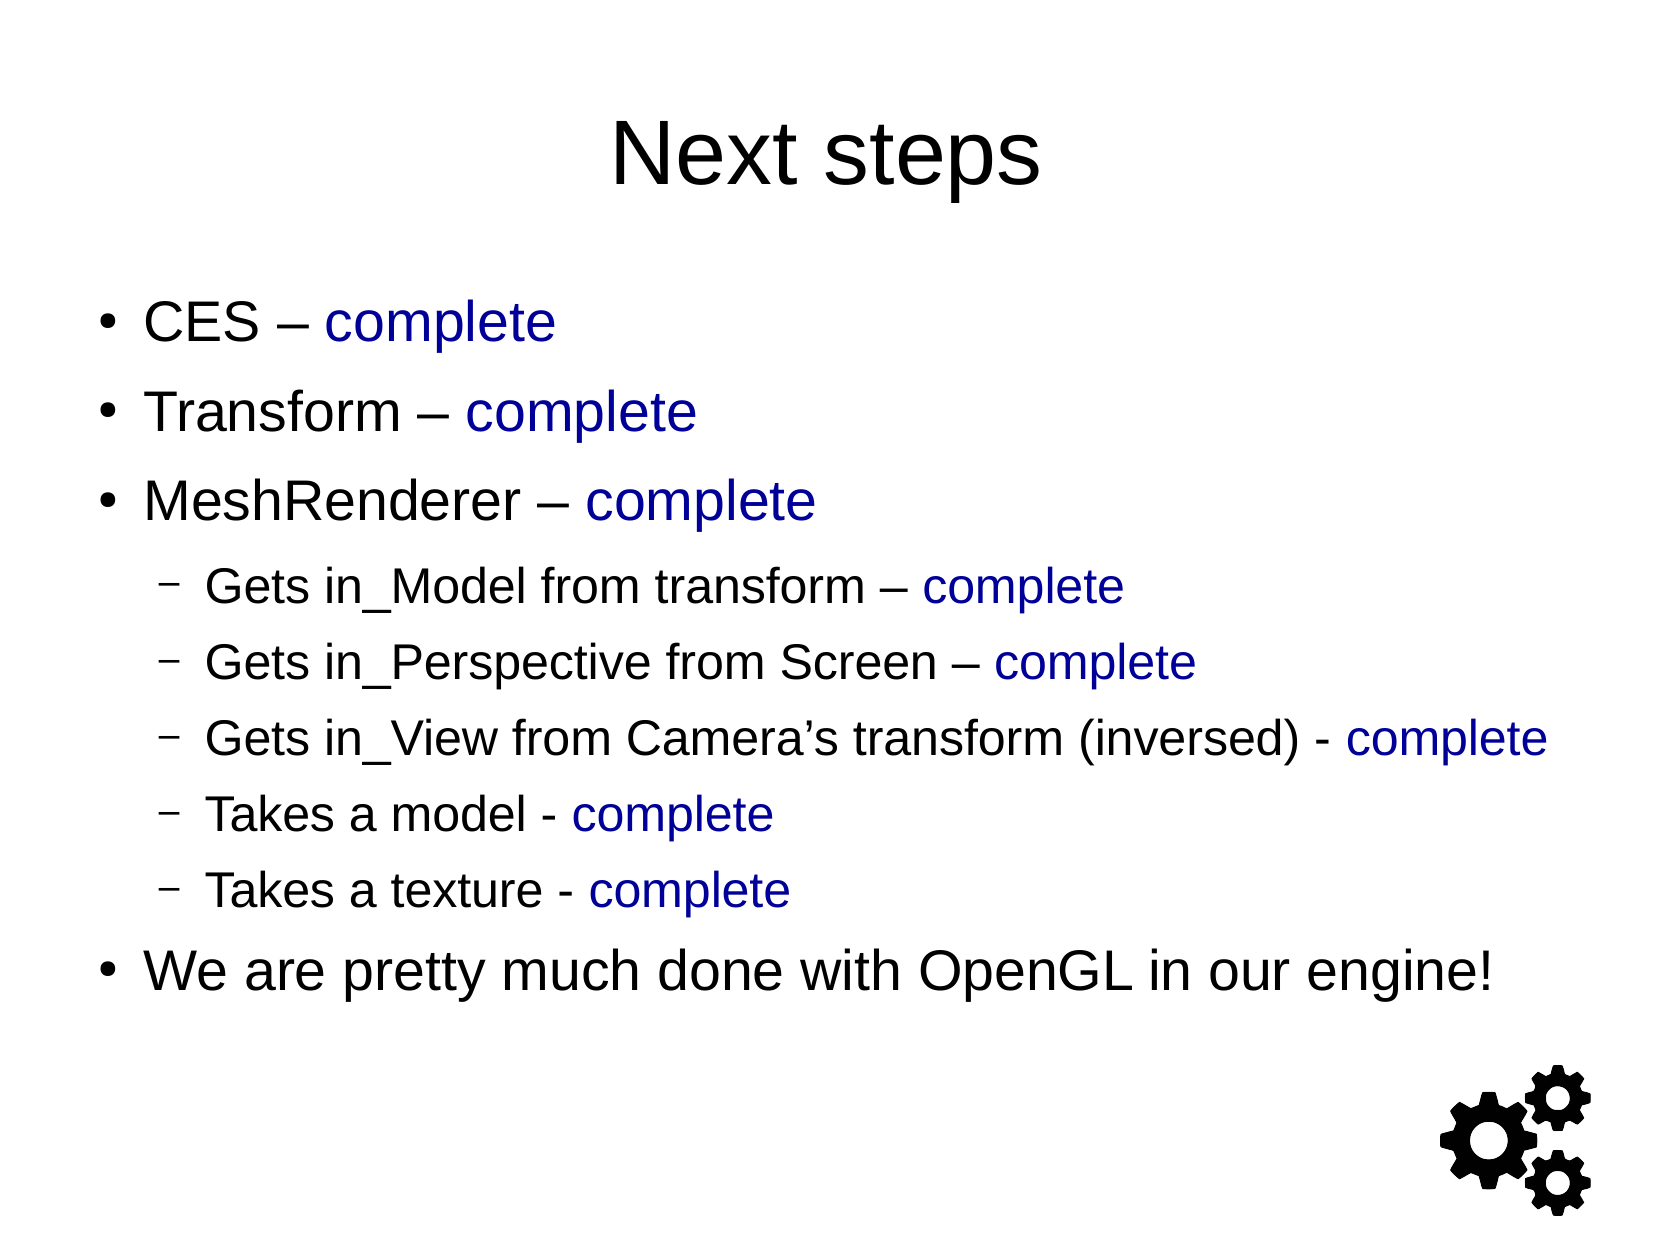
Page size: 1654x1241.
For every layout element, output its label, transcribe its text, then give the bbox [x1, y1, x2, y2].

title Next steps [82, 49, 1571, 257]
list CES – complete Transform – complete MeshRenderer – complete Gets in_Model from transform – complete Gets in_Perspective from Screen – complete Gets in_View from Camera’s transform (inversed) - complete Takes a model - complete Takes a texture - complete We are pretty much done with OpenGL in our engine! [82, 290, 1571, 1010]
picture [1440, 1065, 1591, 1216]
